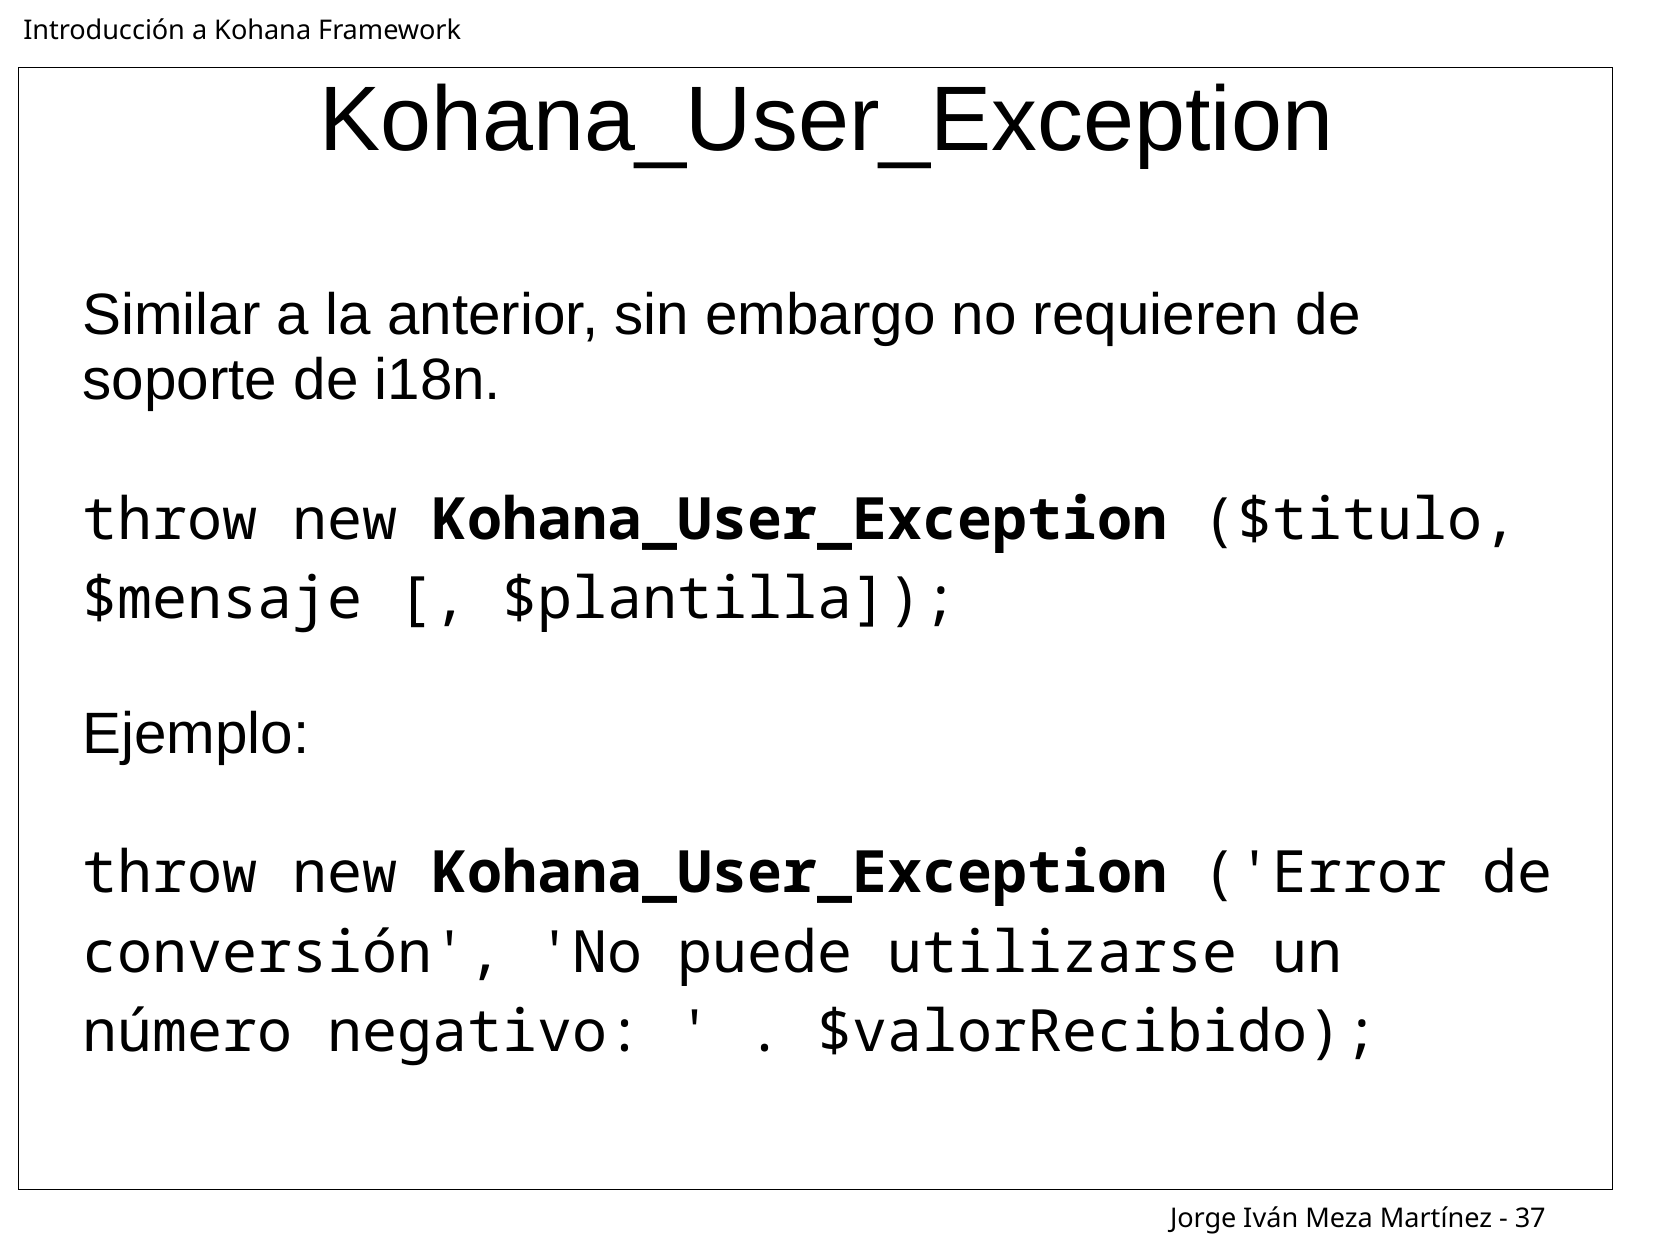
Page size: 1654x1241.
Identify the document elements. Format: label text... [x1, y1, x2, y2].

title Kohana_User_Exception [82, 56, 1571, 181]
subtitle Similar a la anterior, sin embargo no requieren de soporte de i18n. throw new Kohana_User_Exception ($titulo, $mensaje [, $plantilla]); Ejemplo: throw new Kohana_User_Exception ('Error de conversión', 'No puede utilizarse un número negativo: ' . $valorRecibido); [82, 194, 1571, 1156]
